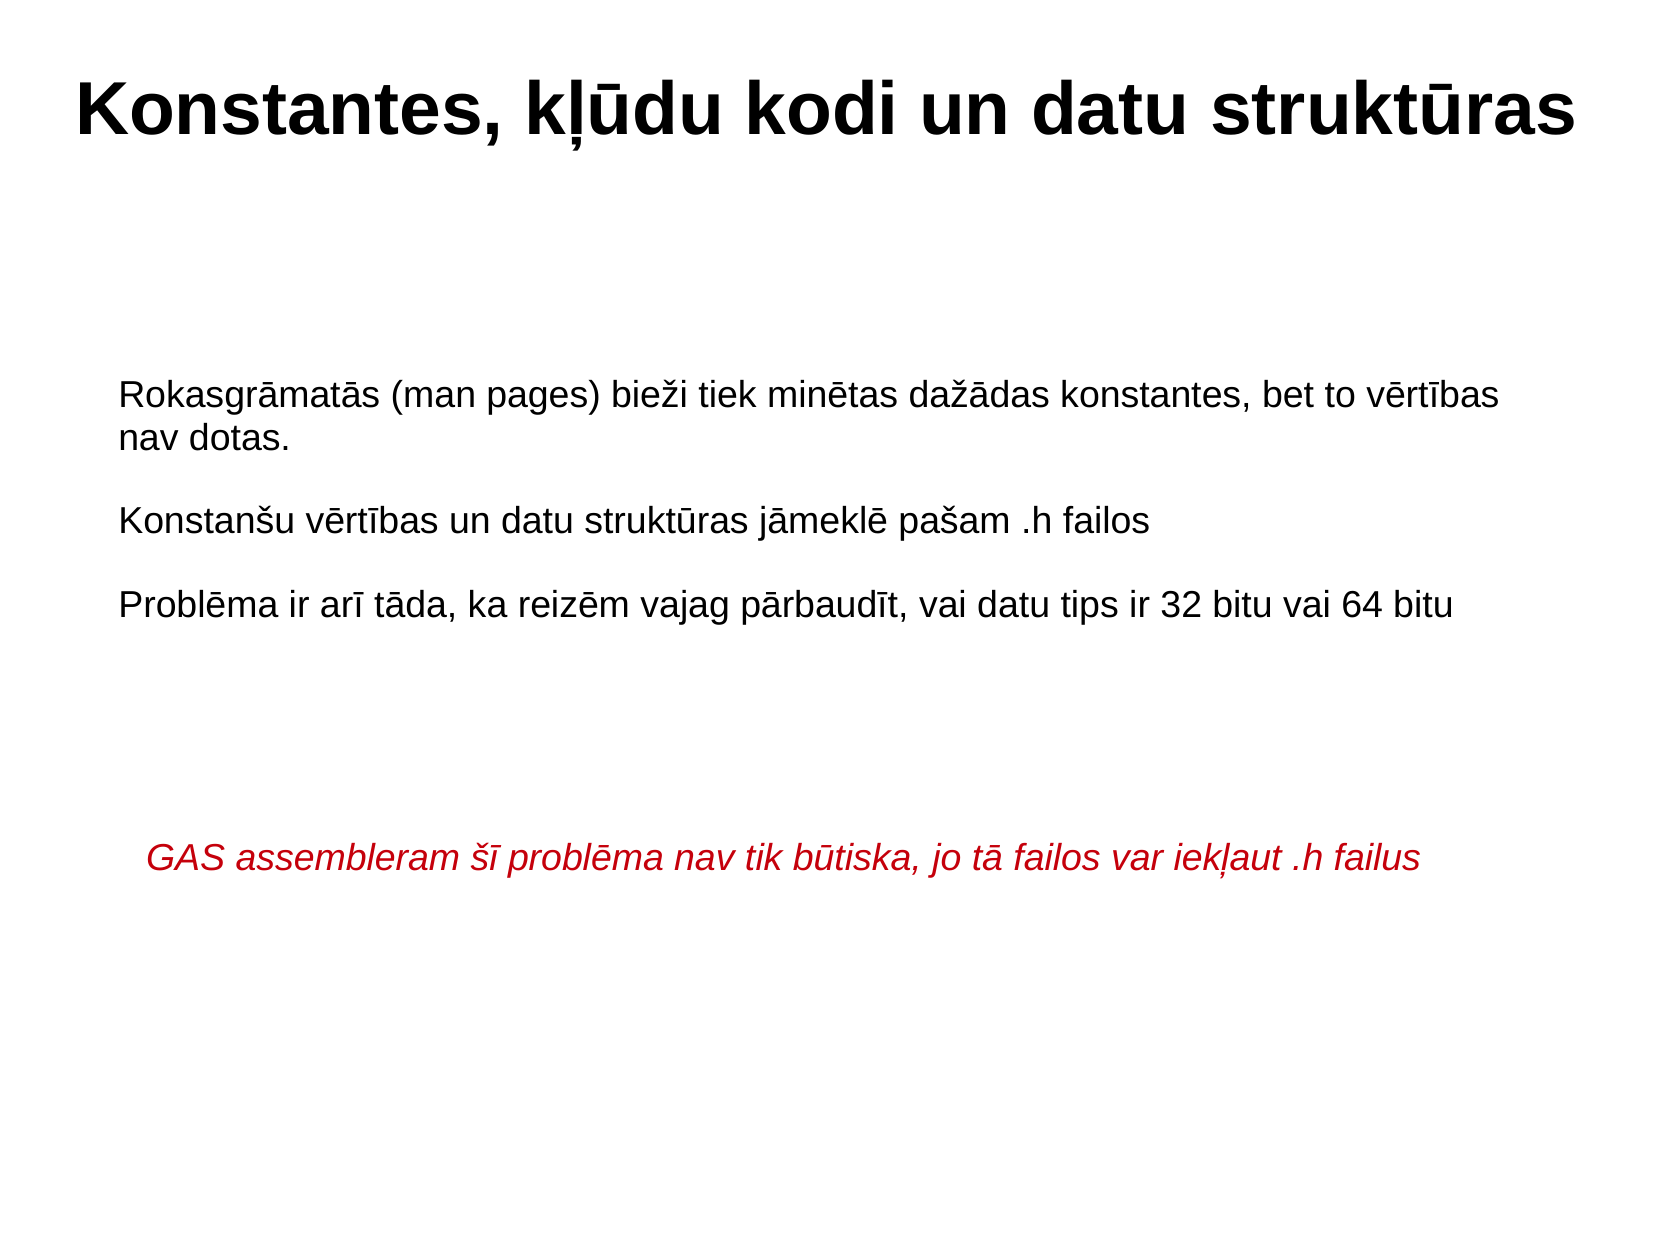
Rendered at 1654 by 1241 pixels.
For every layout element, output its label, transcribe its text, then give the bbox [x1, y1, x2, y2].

text_box Konstantes, kļūdu kodi un datu struktūras [59, 59, 1595, 158]
text_box Rokasgrāmatās (man pages) bieži tiek minētas dažādas konstantes, bet to vērtības nav dotas. Konstanšu vērtības un datu struktūras jāmeklē pašam .h failos Problēma ir arī tāda, ka reizēm vajag pārbaudīt, vai datu tips ir 32 bitu vai 64 bitu [103, 366, 1551, 634]
text_box GAS assembleram šī problēma nav tik būtiska, jo tā failos var iekļaut .h failus [131, 829, 1520, 886]
